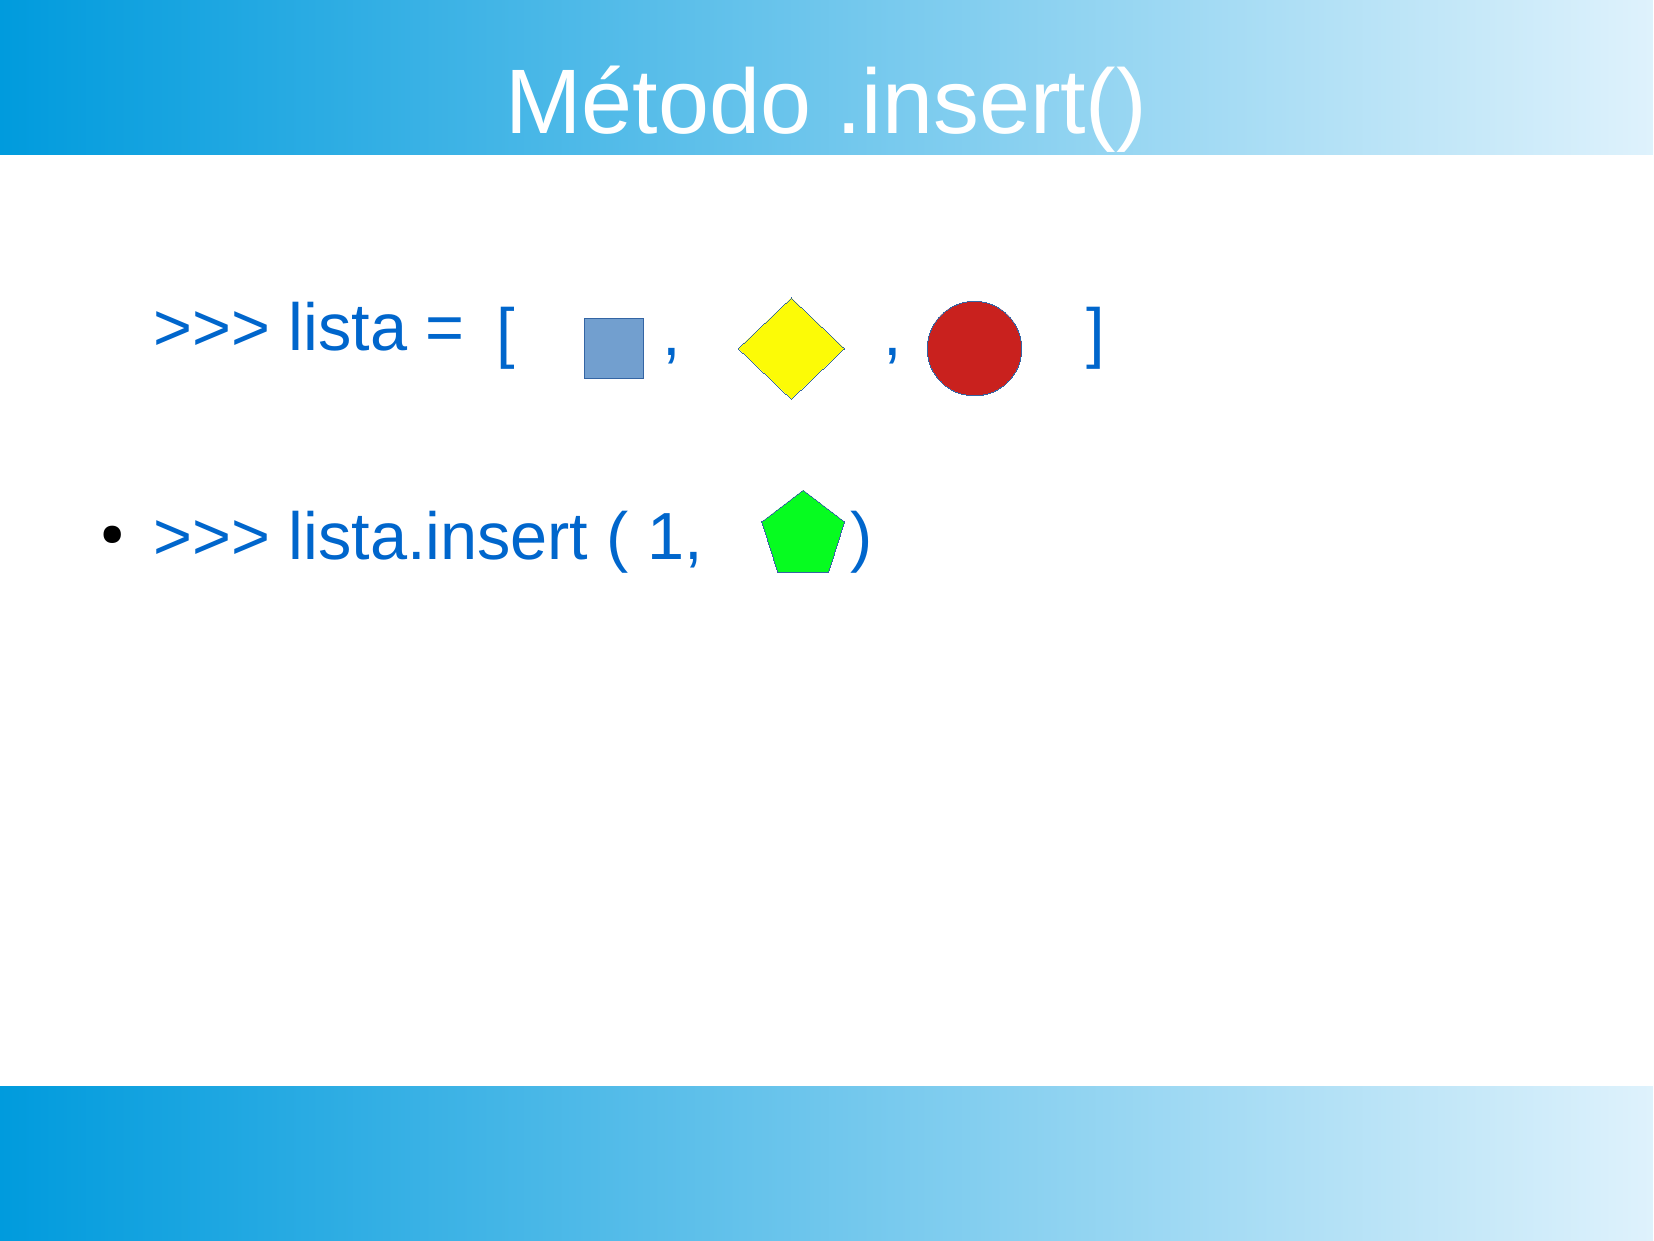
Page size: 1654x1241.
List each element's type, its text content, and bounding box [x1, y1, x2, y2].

text_box [584, 318, 644, 379]
text_box [927, 301, 1022, 396]
title Método .insert() [82, 49, 1571, 155]
list [ , , ] [425, 295, 1170, 426]
list >>> lista = >>> lista.insert ( 1, ) [82, 290, 1571, 1010]
text_box [738, 297, 845, 400]
text_box [761, 490, 845, 573]
